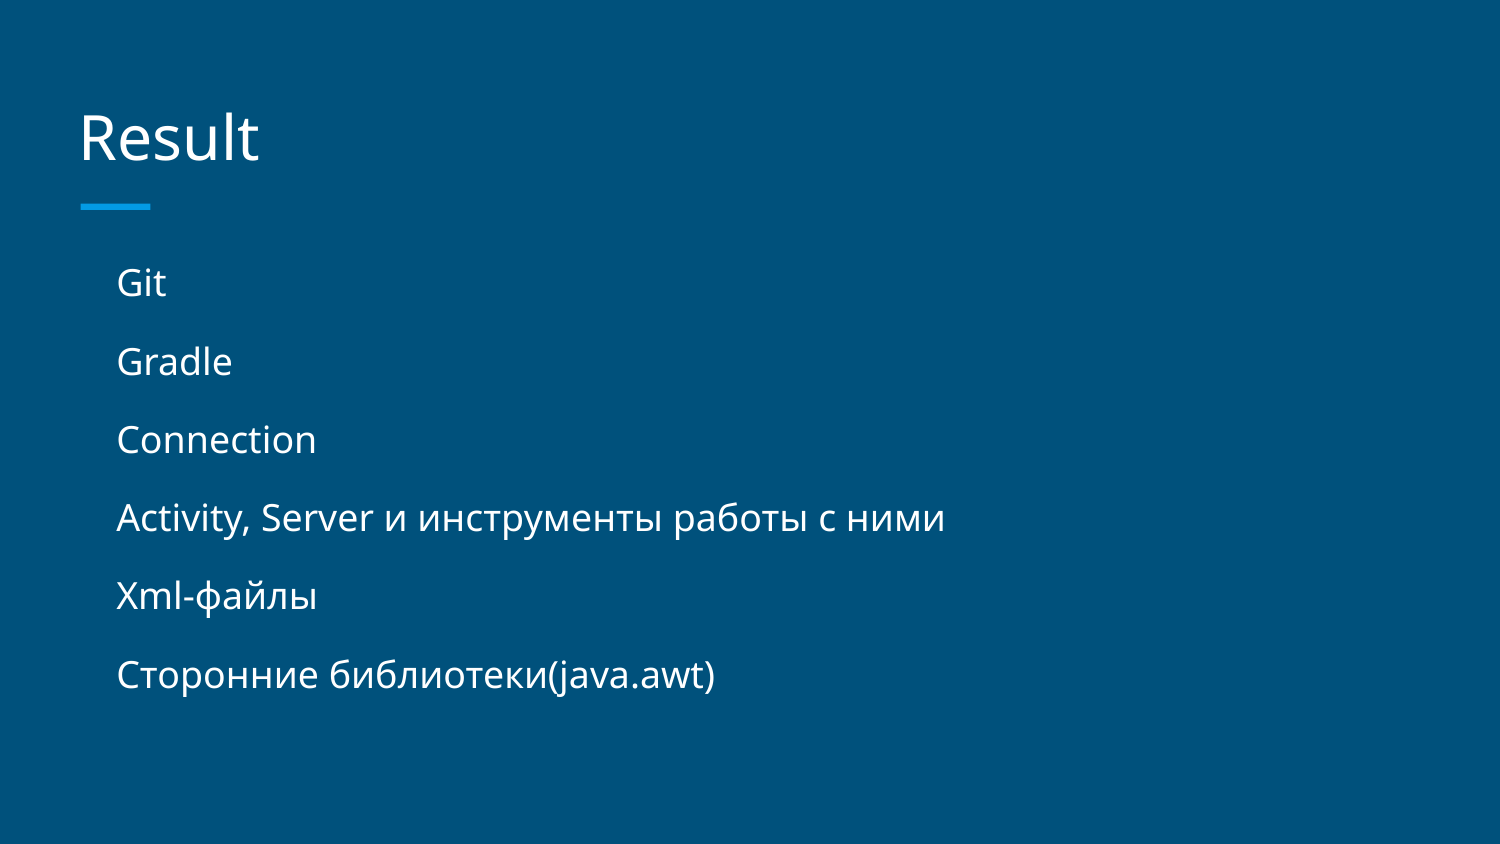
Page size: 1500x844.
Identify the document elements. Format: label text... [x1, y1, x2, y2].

list Git Gradle Connection Activity, Server и инструменты работы с ними Xml-файлы Сторонние библиотеки(java.awt) [63, 244, 1437, 750]
title Result [63, 75, 1437, 188]
